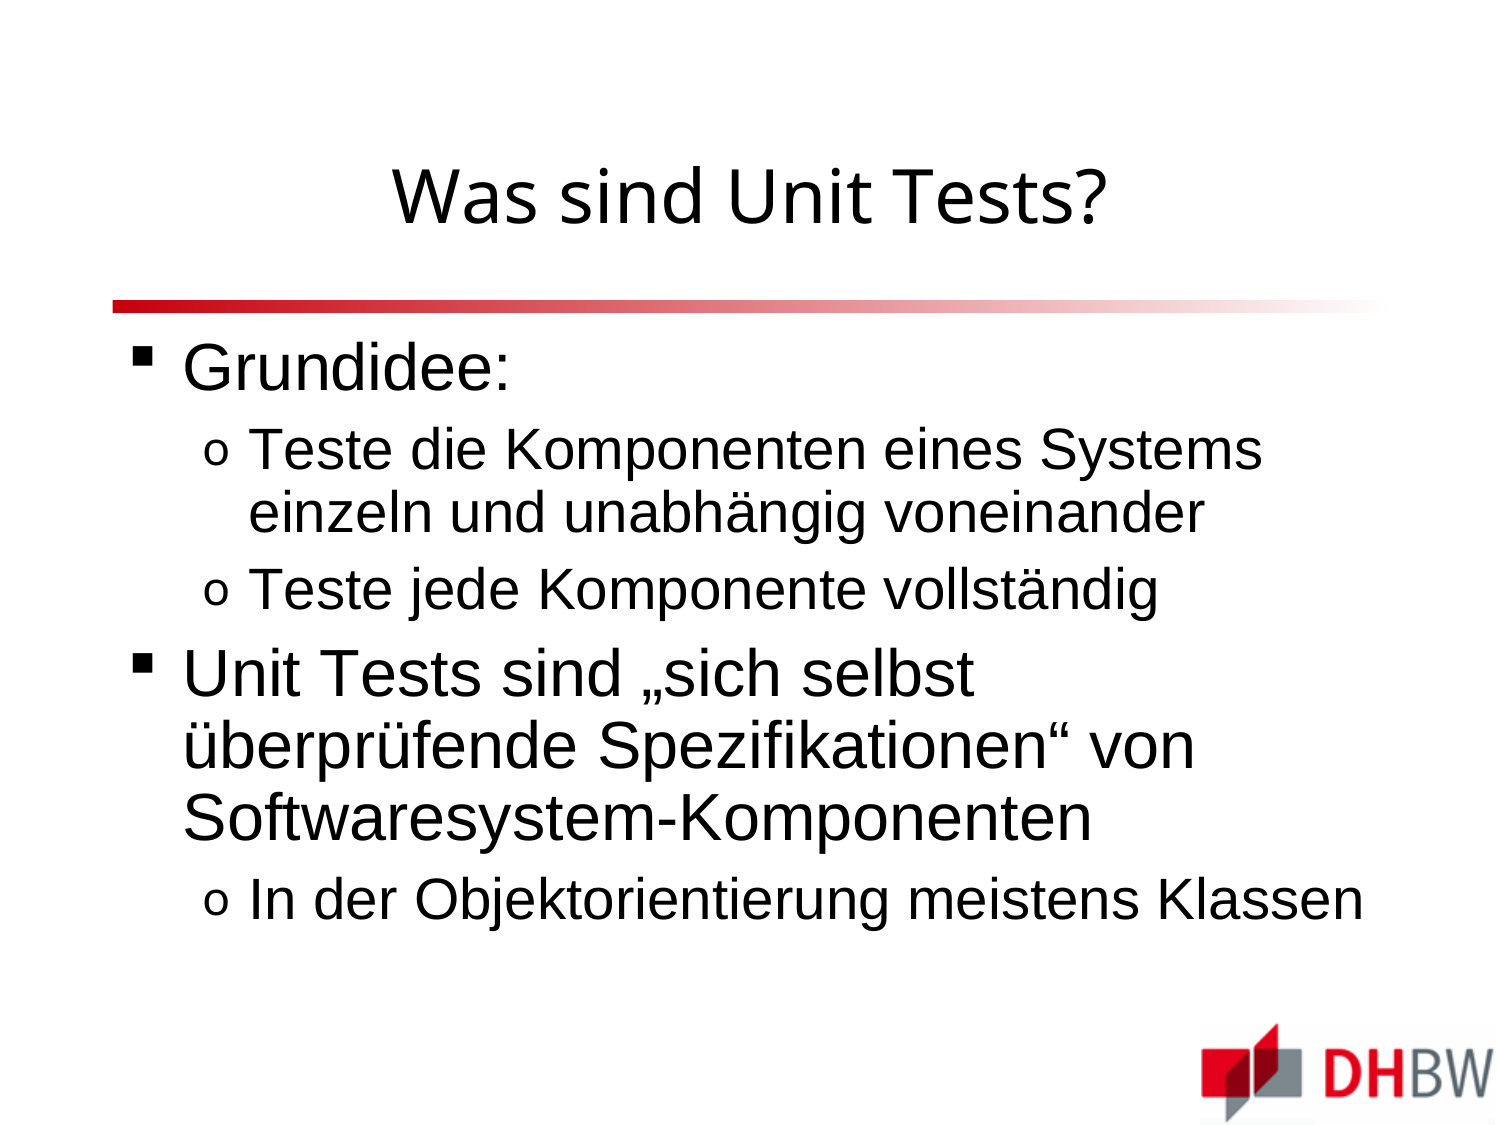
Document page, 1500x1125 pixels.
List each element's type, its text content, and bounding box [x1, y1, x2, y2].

title Was sind Unit Tests? [112, 99, 1388, 288]
picture [1200, 1021, 1495, 1125]
list Grundidee: Teste die Komponenten eines Systems einzeln und unabhängig voneinander Teste jede Komponente vollständig Unit Tests sind „sich selbst überprüfende Spezifikationen“ von Softwaresystem-Komponenten In der Objektorientierung meistens Klassen [112, 324, 1388, 1051]
